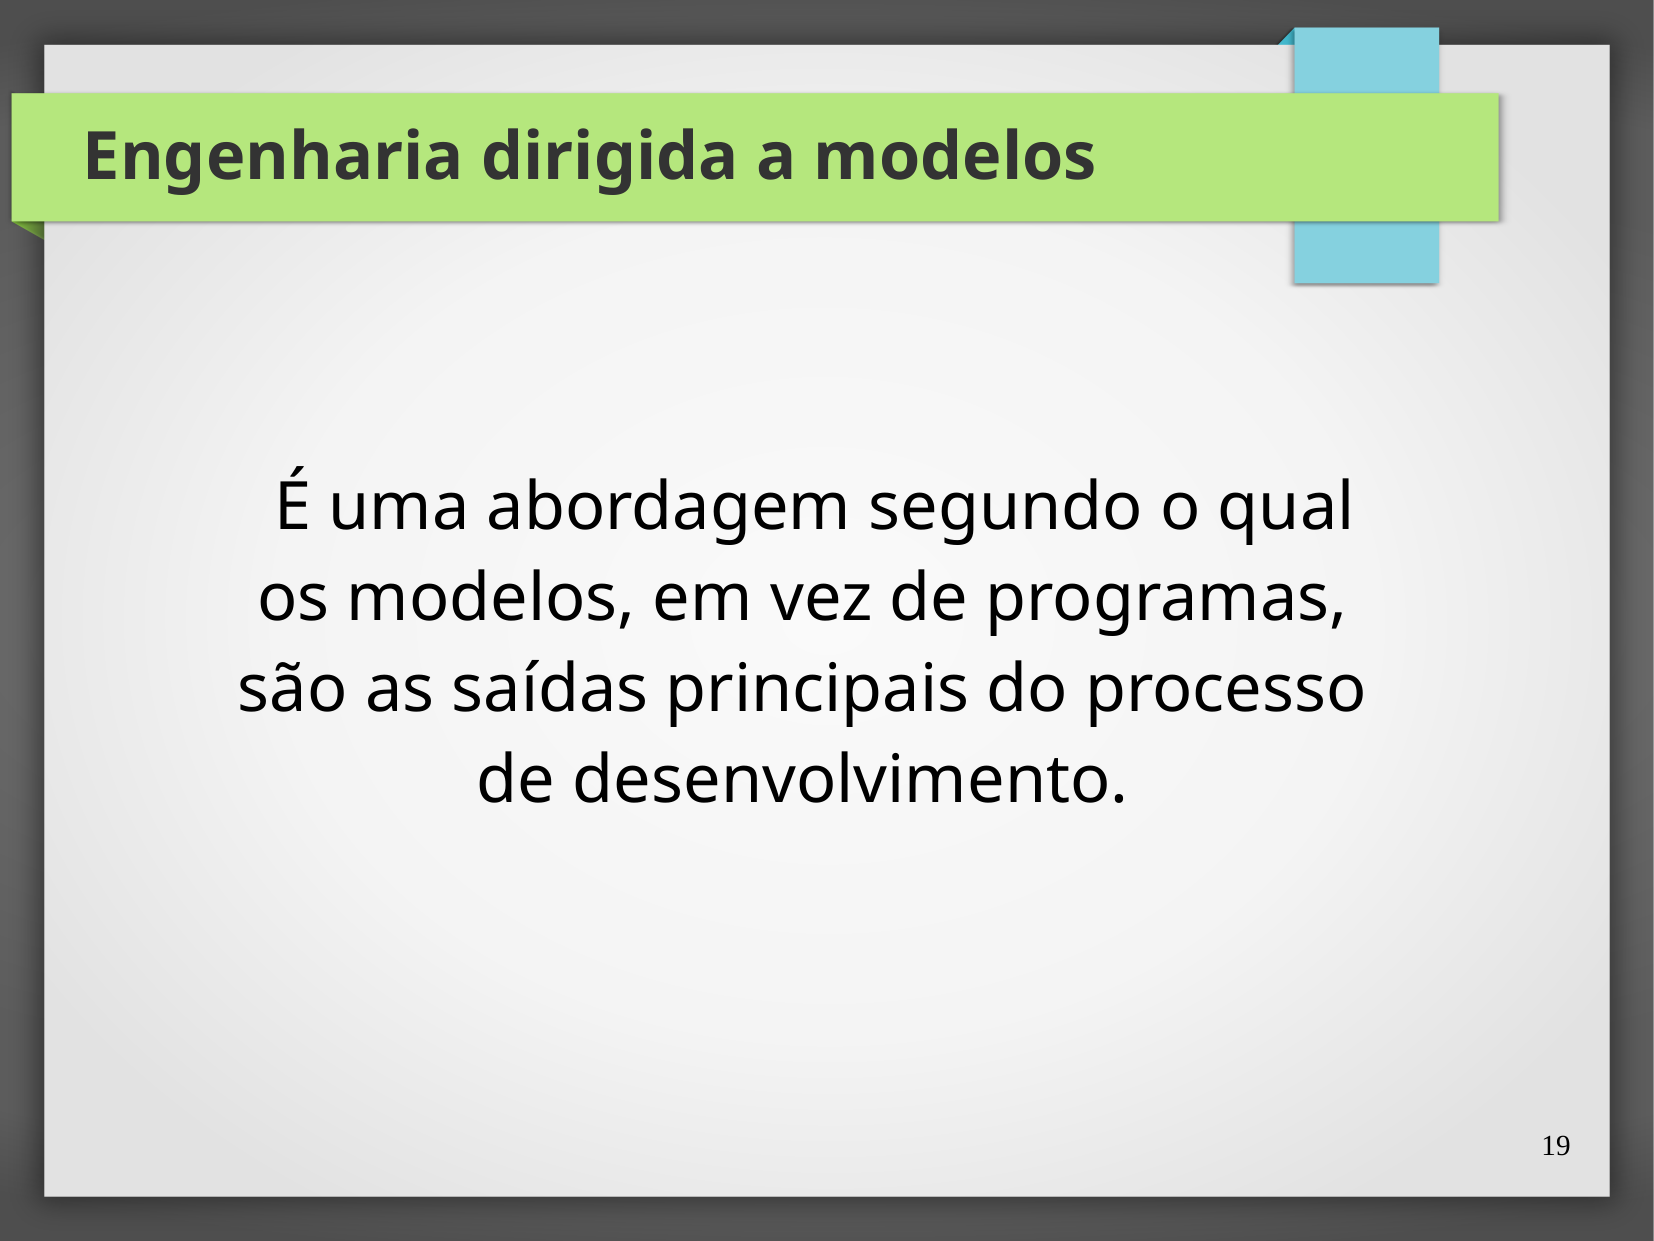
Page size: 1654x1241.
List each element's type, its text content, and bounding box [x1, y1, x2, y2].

subtitle É uma abordagem segundo o qual os modelos, em vez de programas, são as saídas principais do processo de desenvolvimento. [212, 366, 1394, 914]
picture [0, 0, 1654, 1241]
title Engenharia dirigida a modelos [82, 94, 1264, 213]
